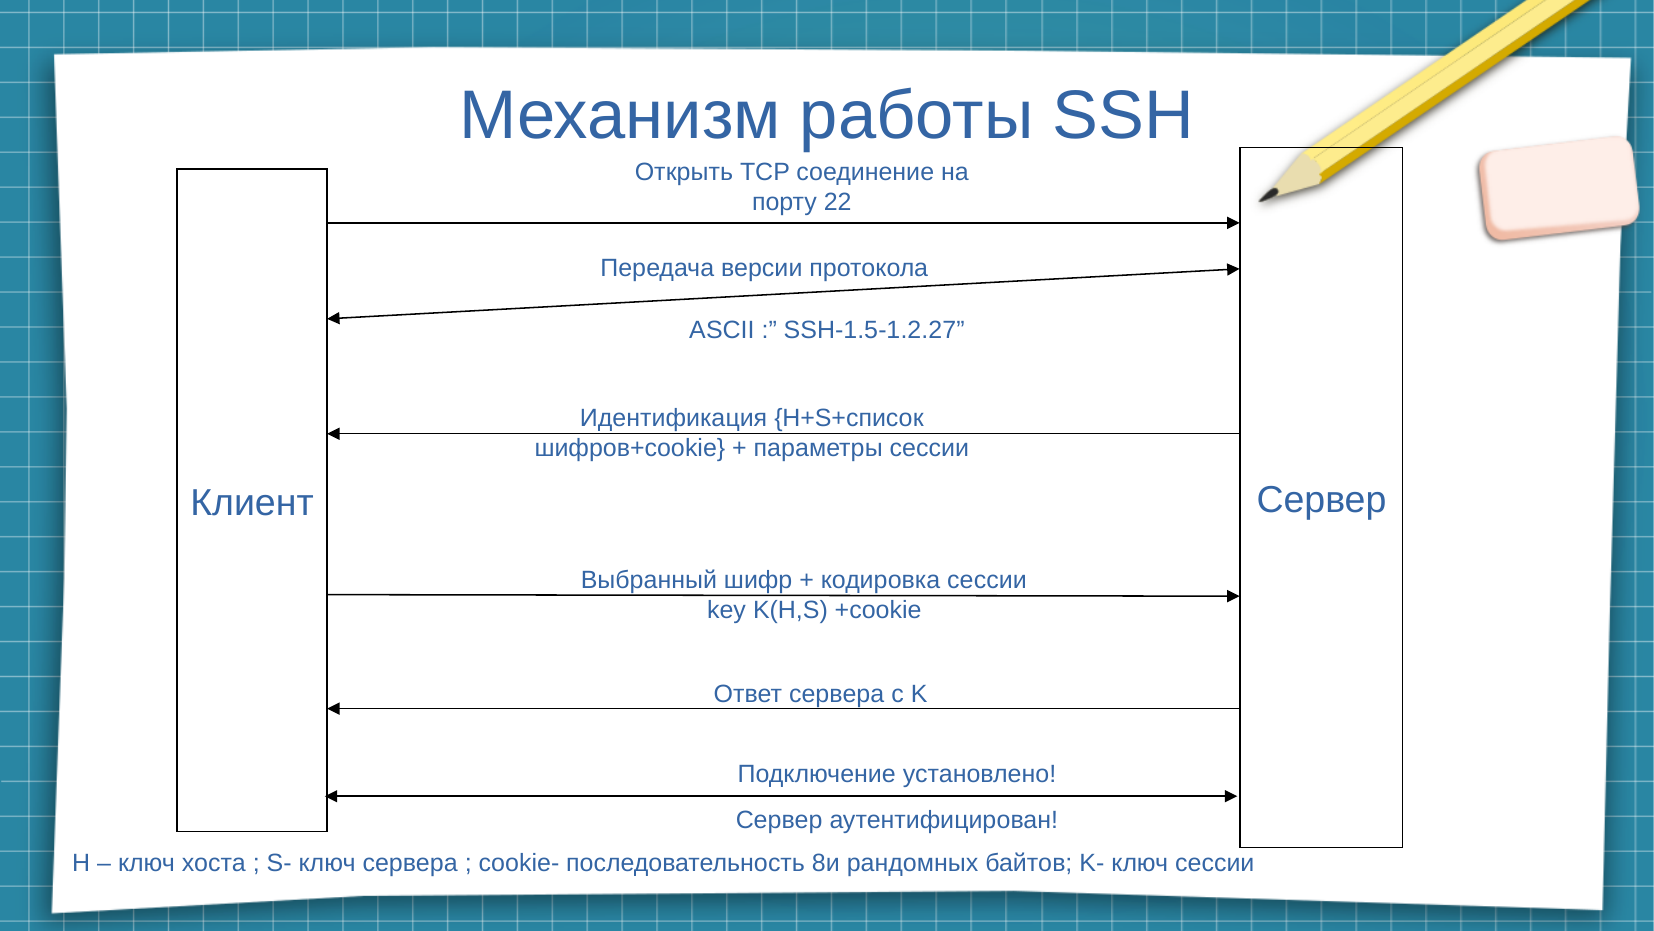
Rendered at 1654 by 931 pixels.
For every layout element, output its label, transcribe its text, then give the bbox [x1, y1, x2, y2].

text_box Ответ сервера с K [602, 669, 1040, 716]
text_box Открыть TCP соединение на порту 22 [589, 147, 1015, 223]
text_box H – ключ хоста ; S- ключ сервера ; cookie- последовательность 8и рандомных байтов; K- ключ сессии [29, 841, 1300, 886]
text_box Клиент [177, 168, 328, 832]
text_box ASCII :” SSH-1.5-1.2.27” [614, 306, 1040, 352]
text_box Подключение установлено! Сервер аутентифицирован! [678, 750, 1117, 841]
text_box Сервер [1240, 147, 1403, 848]
text_box Выбранный шифр + кодировка сессии key K(H,S) +cookie [552, 556, 1078, 632]
text_box Передача версии протокола [552, 243, 978, 290]
picture [0, 0, 1654, 931]
text_box Идентификация {H+S+список шифров+cookie} + параметры сессии [489, 393, 1015, 470]
title Механизм работы SSH [82, 37, 1571, 193]
